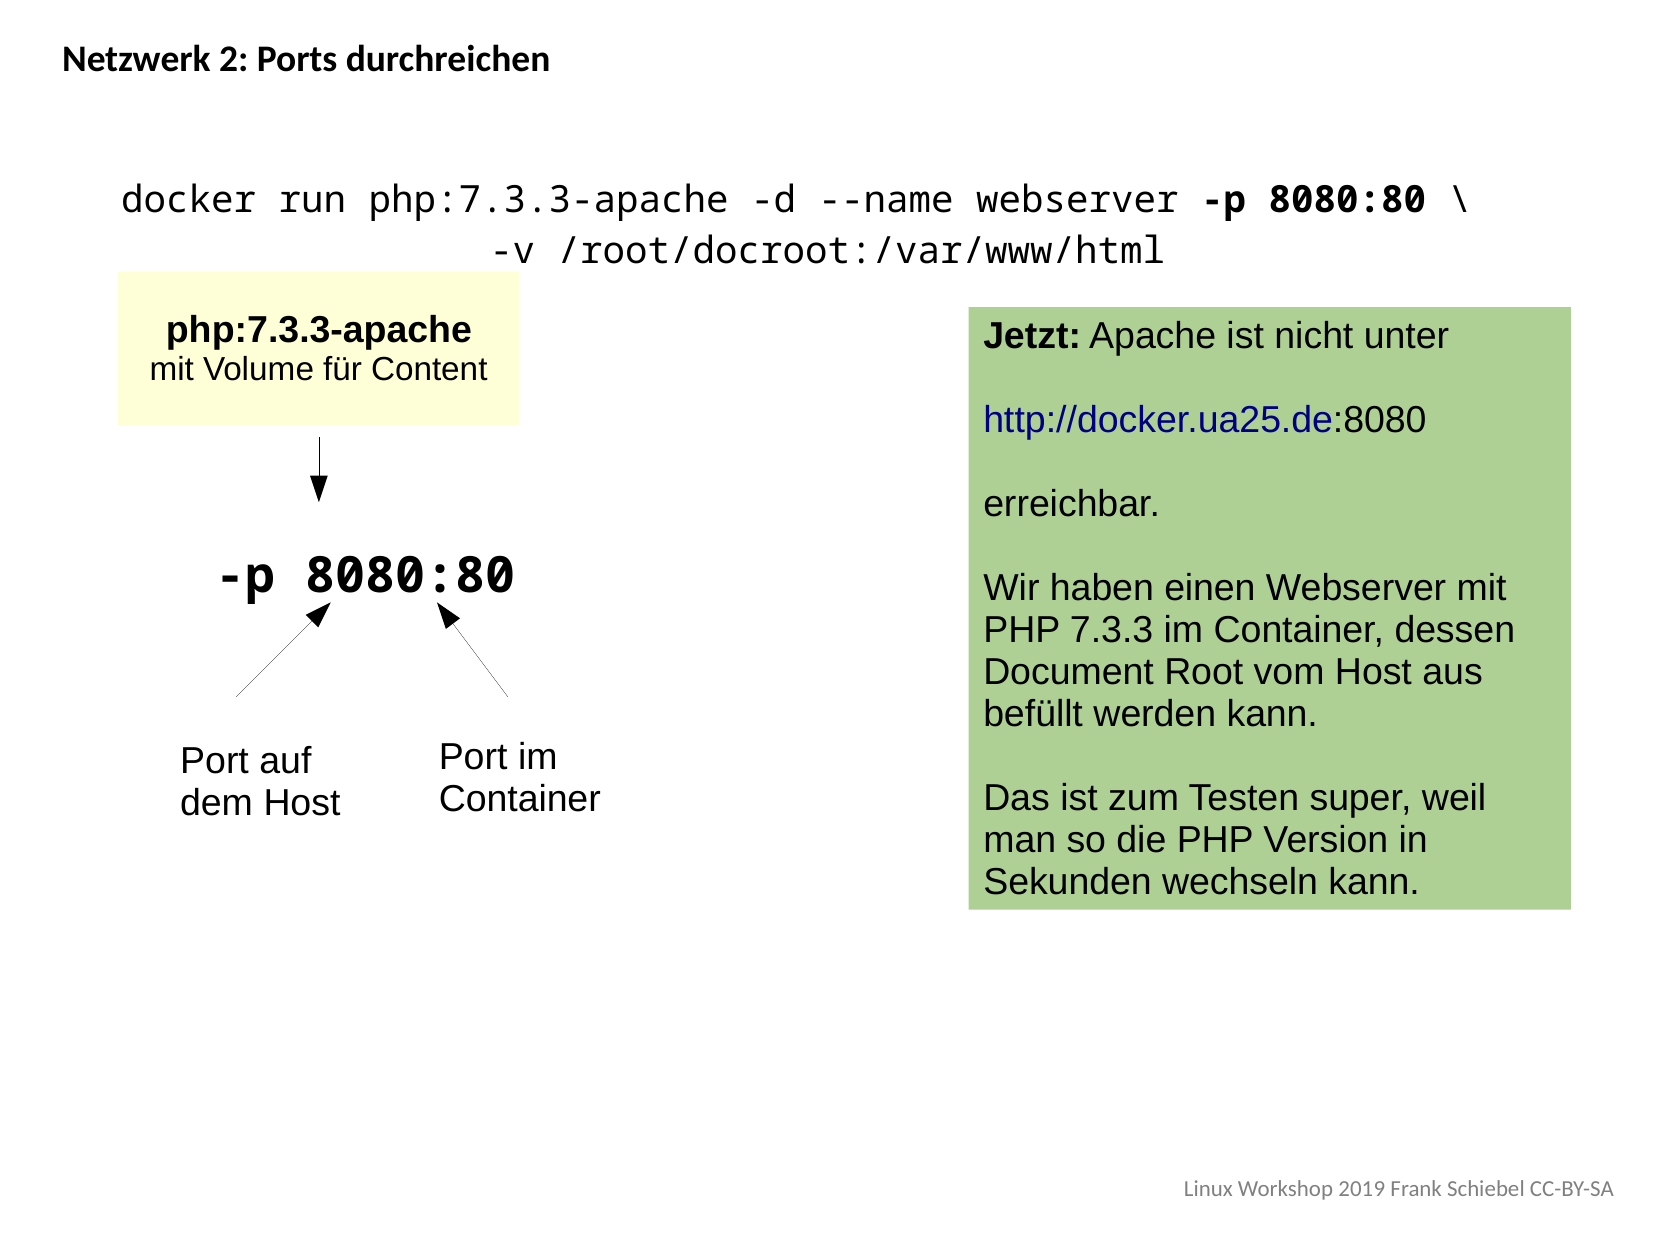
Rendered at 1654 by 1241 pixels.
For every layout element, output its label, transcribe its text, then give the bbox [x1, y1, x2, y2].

text_box php:7.3.3-apache mit Volume für Content [118, 271, 520, 426]
text_box Port im Container [424, 727, 616, 827]
text_box Jetzt: Apache ist nicht unter http://docker.ua25.de:8080 erreichbar. Wir haben einen Webserver mit PHP 7.3.3 im Container, dessen Document Root vom Host aus befüllt werden kann. Das ist zum Testen super, weil man so die PHP Version in Sekunden wechseln kann. [968, 307, 1571, 910]
text_box Port auf dem Host [165, 732, 356, 832]
text_box -p 8080:80 [200, 531, 544, 603]
text_box Netzwerk 2: Ports durchreichen [47, 35, 674, 88]
text_box docker run php:7.3.3-apache -d --name webserver -p 8080:80 \ -v /root/docroot:/var/www/html [106, 165, 1607, 260]
